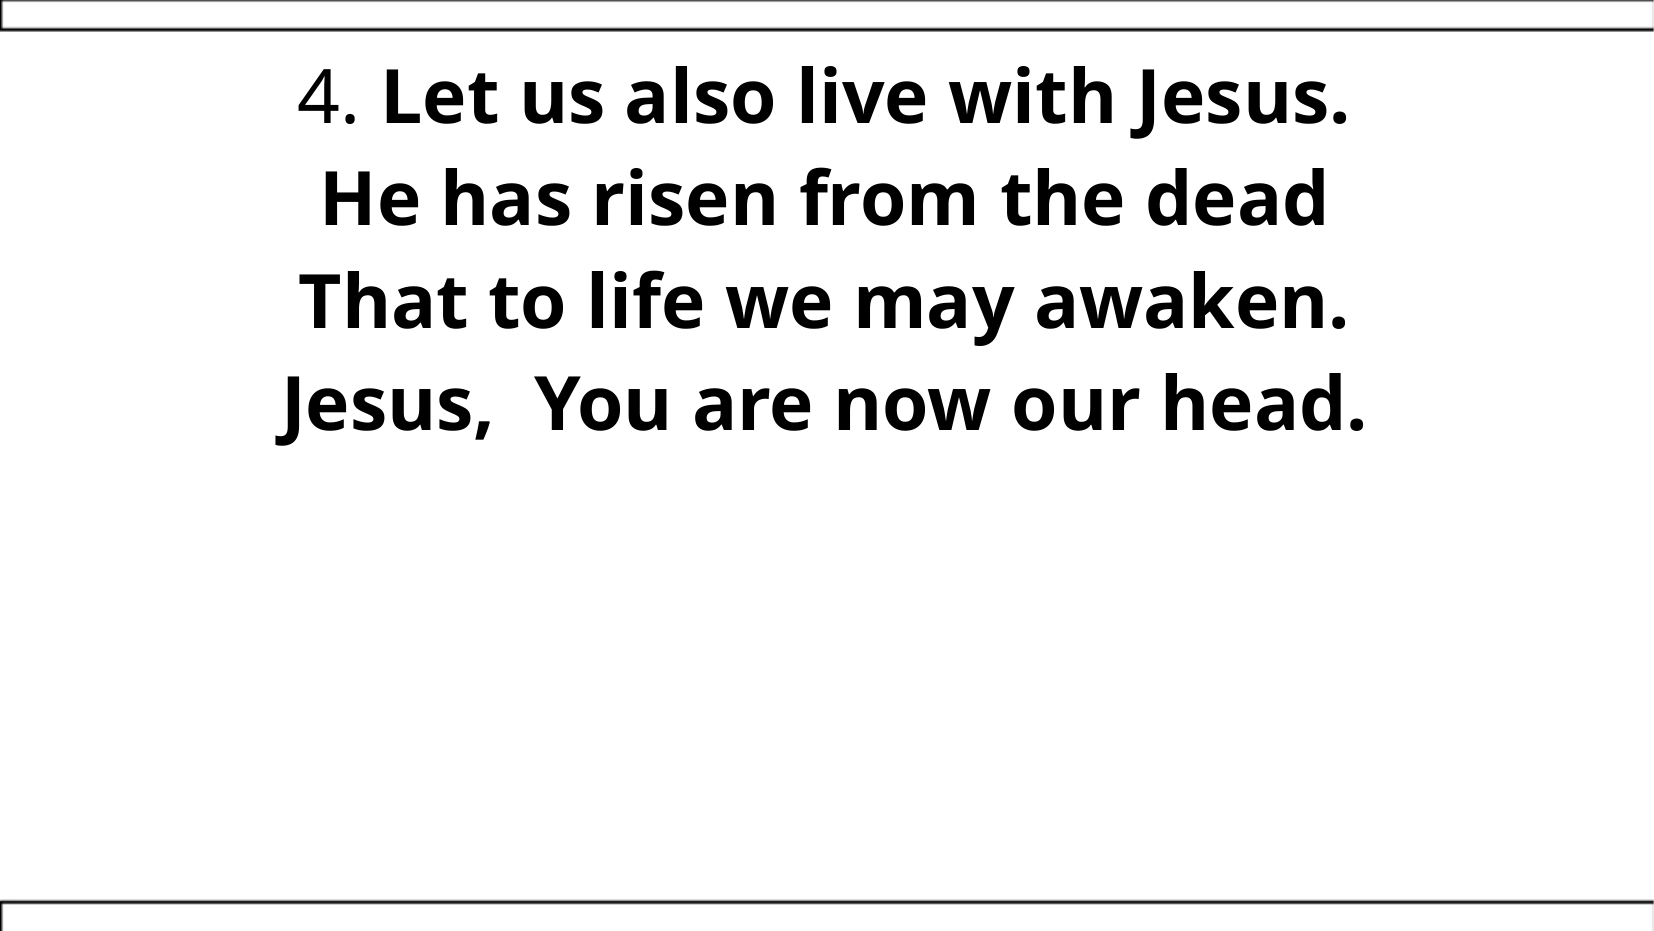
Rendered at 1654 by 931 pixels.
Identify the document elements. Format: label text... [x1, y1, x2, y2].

picture [0, 0, 1654, 931]
text_box 4. Let us also live with Jesus. He has risen from the dead That to life we may awaken. Jesus, You are now our head. [90, 35, 1561, 451]
